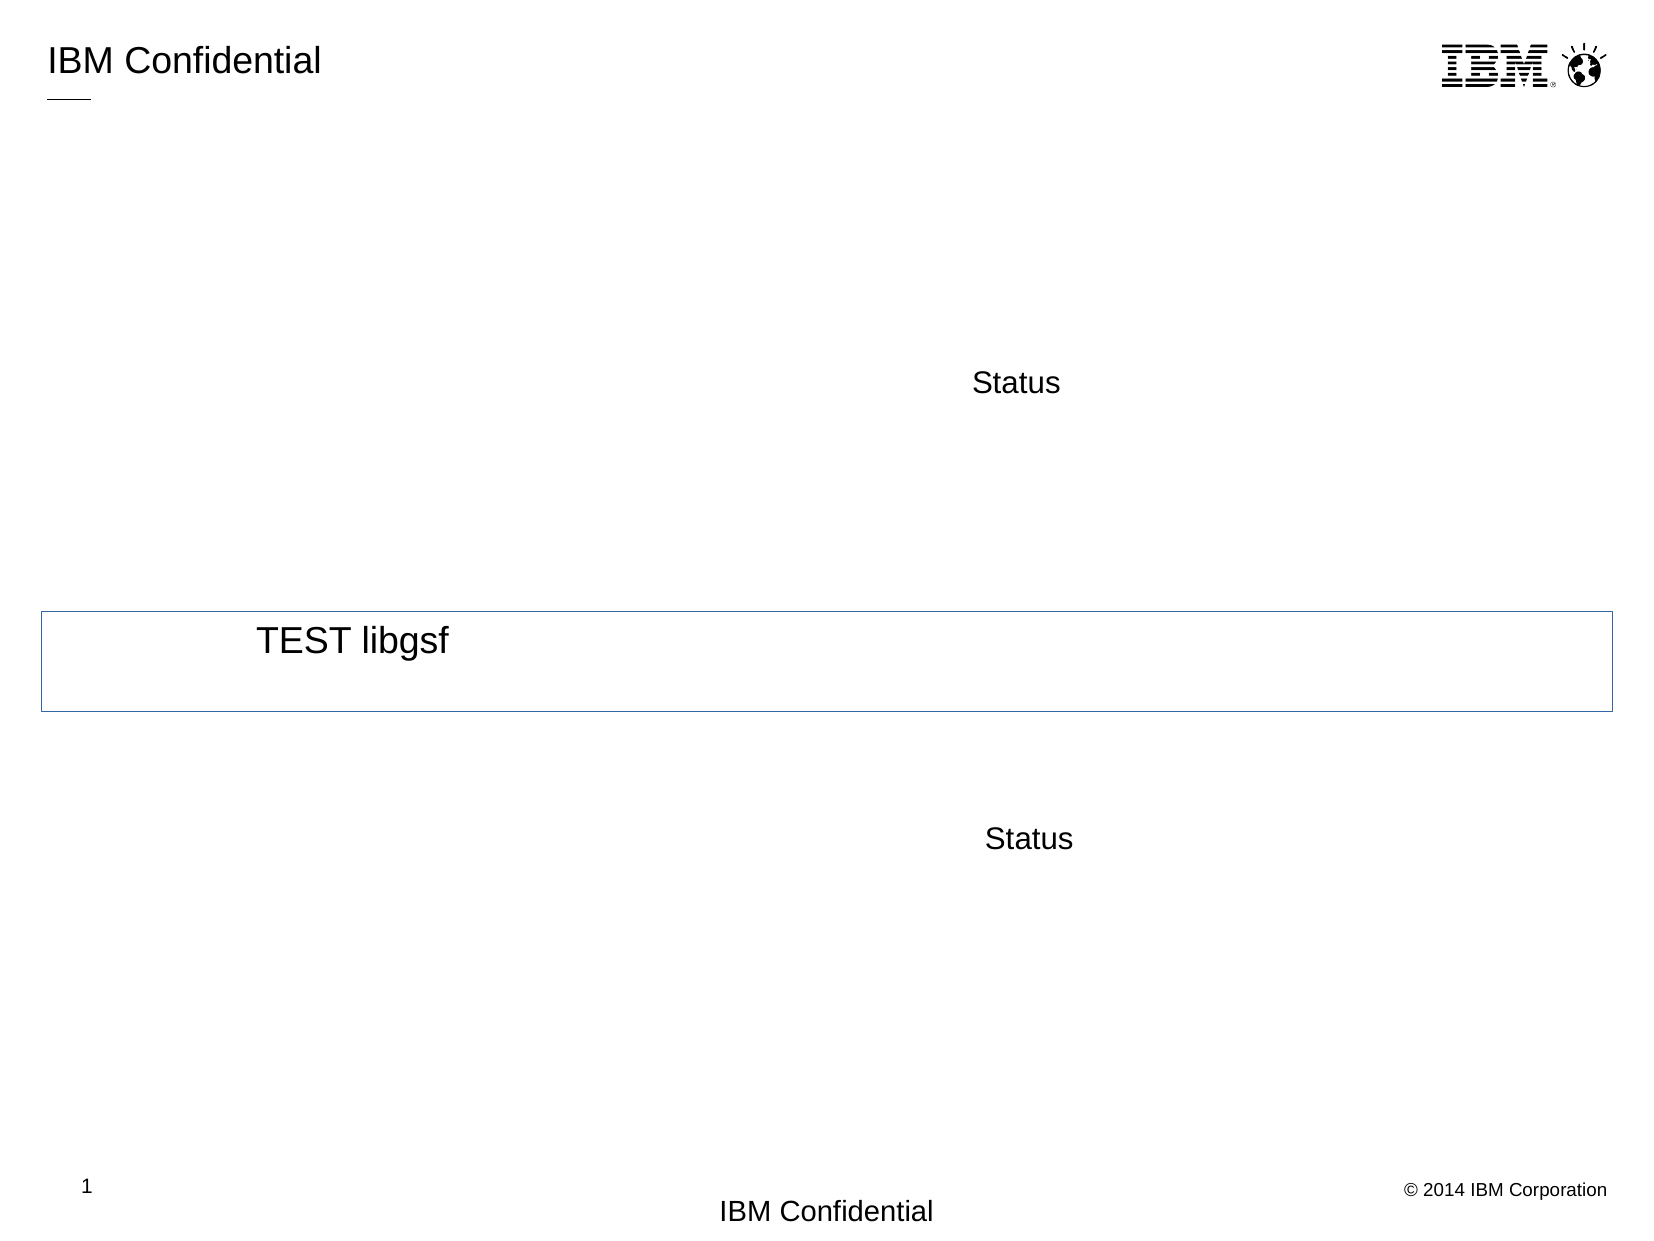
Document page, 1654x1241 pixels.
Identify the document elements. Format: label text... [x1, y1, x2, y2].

picture [1426, 27, 1619, 101]
text_box Status [957, 357, 1123, 413]
text_box IBM Confidential [501, 1188, 1153, 1241]
text_box TEST libgsf [41, 611, 1613, 711]
text_box Status [970, 814, 1136, 869]
